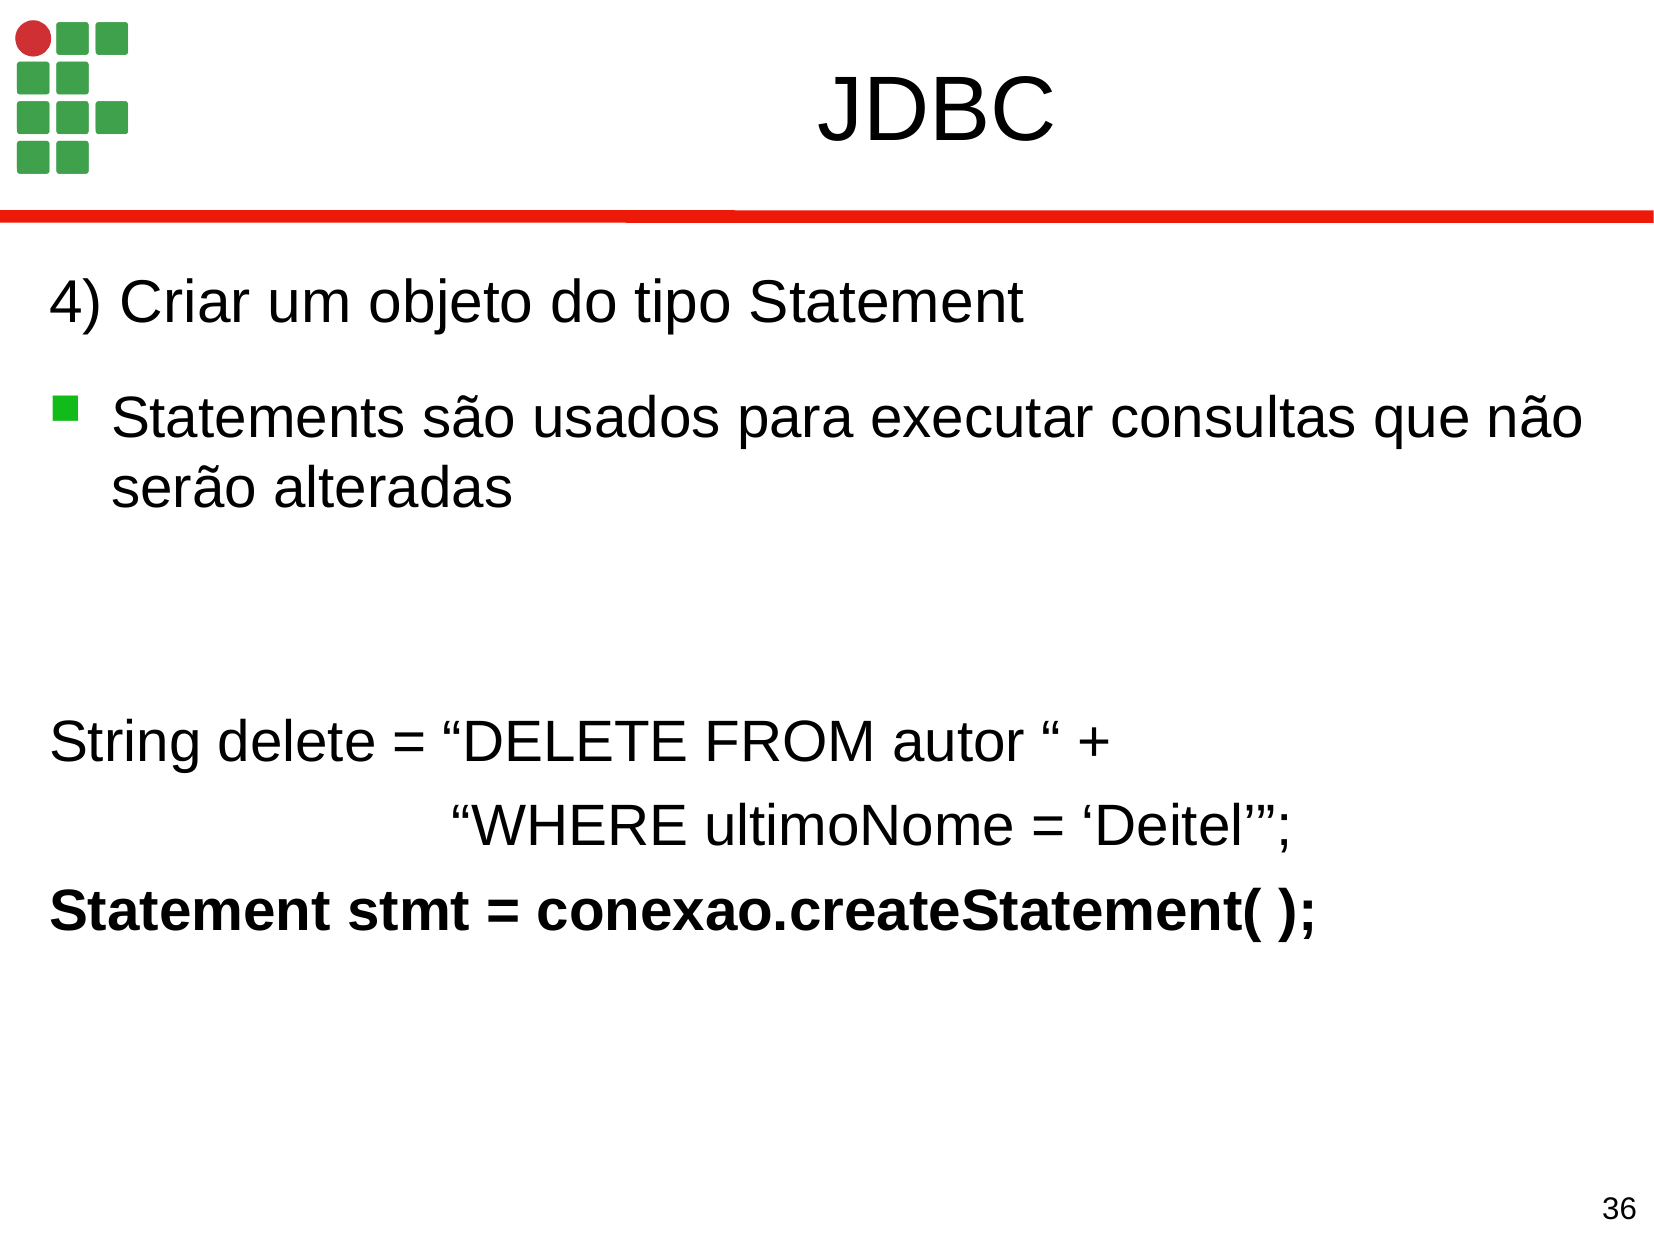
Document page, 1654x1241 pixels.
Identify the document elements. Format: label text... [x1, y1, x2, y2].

text_box 4) Criar um objeto do tipo Statement Statements são usados para executar consultas que não serão alteradas String delete = “DELETE FROM autor “ + “WHERE ultimoNome = ‘Deitel’”; Statement stmt = conexao.createStatement( ); [32, 253, 1654, 1205]
text_box JDBC [253, 0, 1622, 207]
picture [14, 16, 130, 178]
text_box <number> [1185, 1179, 1654, 1220]
